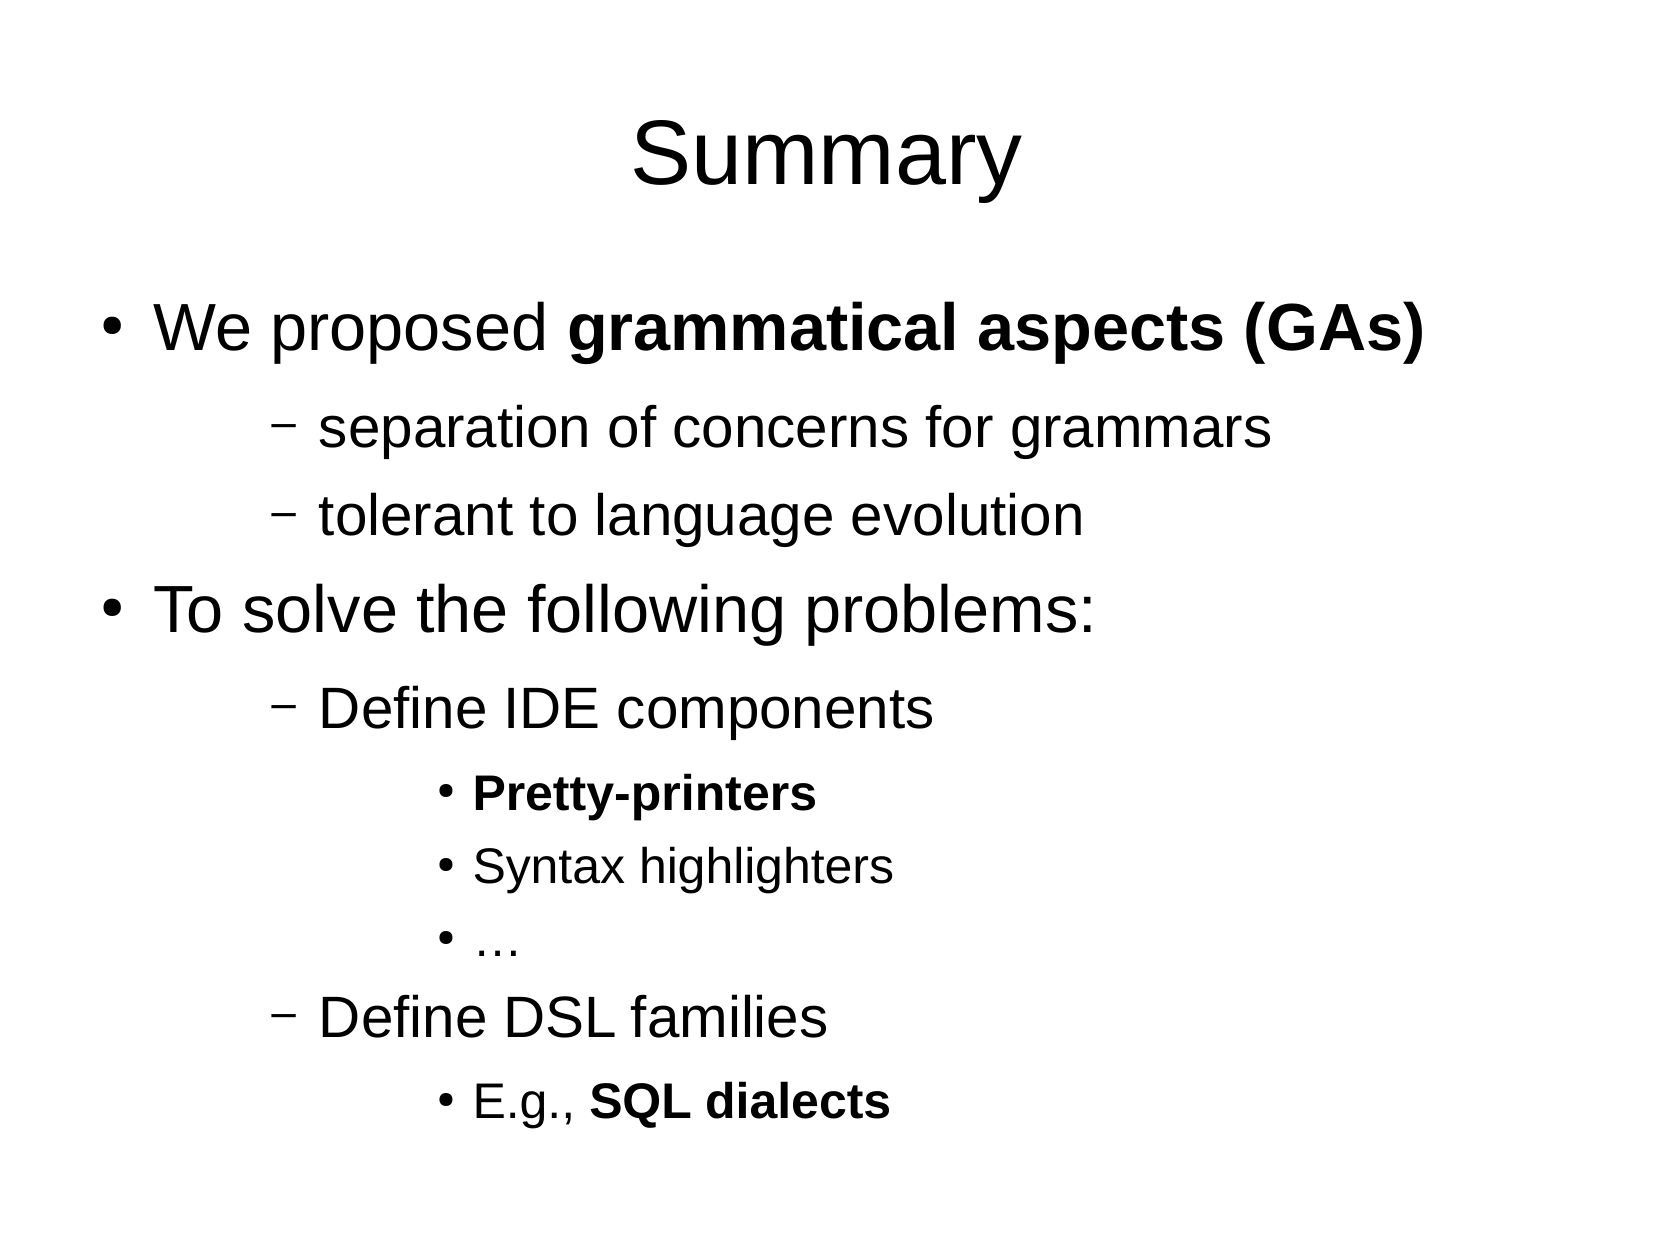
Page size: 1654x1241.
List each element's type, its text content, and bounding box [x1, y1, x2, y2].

title Summary [82, 56, 1571, 250]
list We proposed grammatical aspects (GAs) separation of concerns for grammars tolerant to language evolution To solve the following problems: Define IDE components Pretty-printers Syntax highlighters … Define DSL families E.g., SQL dialects [82, 290, 1571, 1130]
